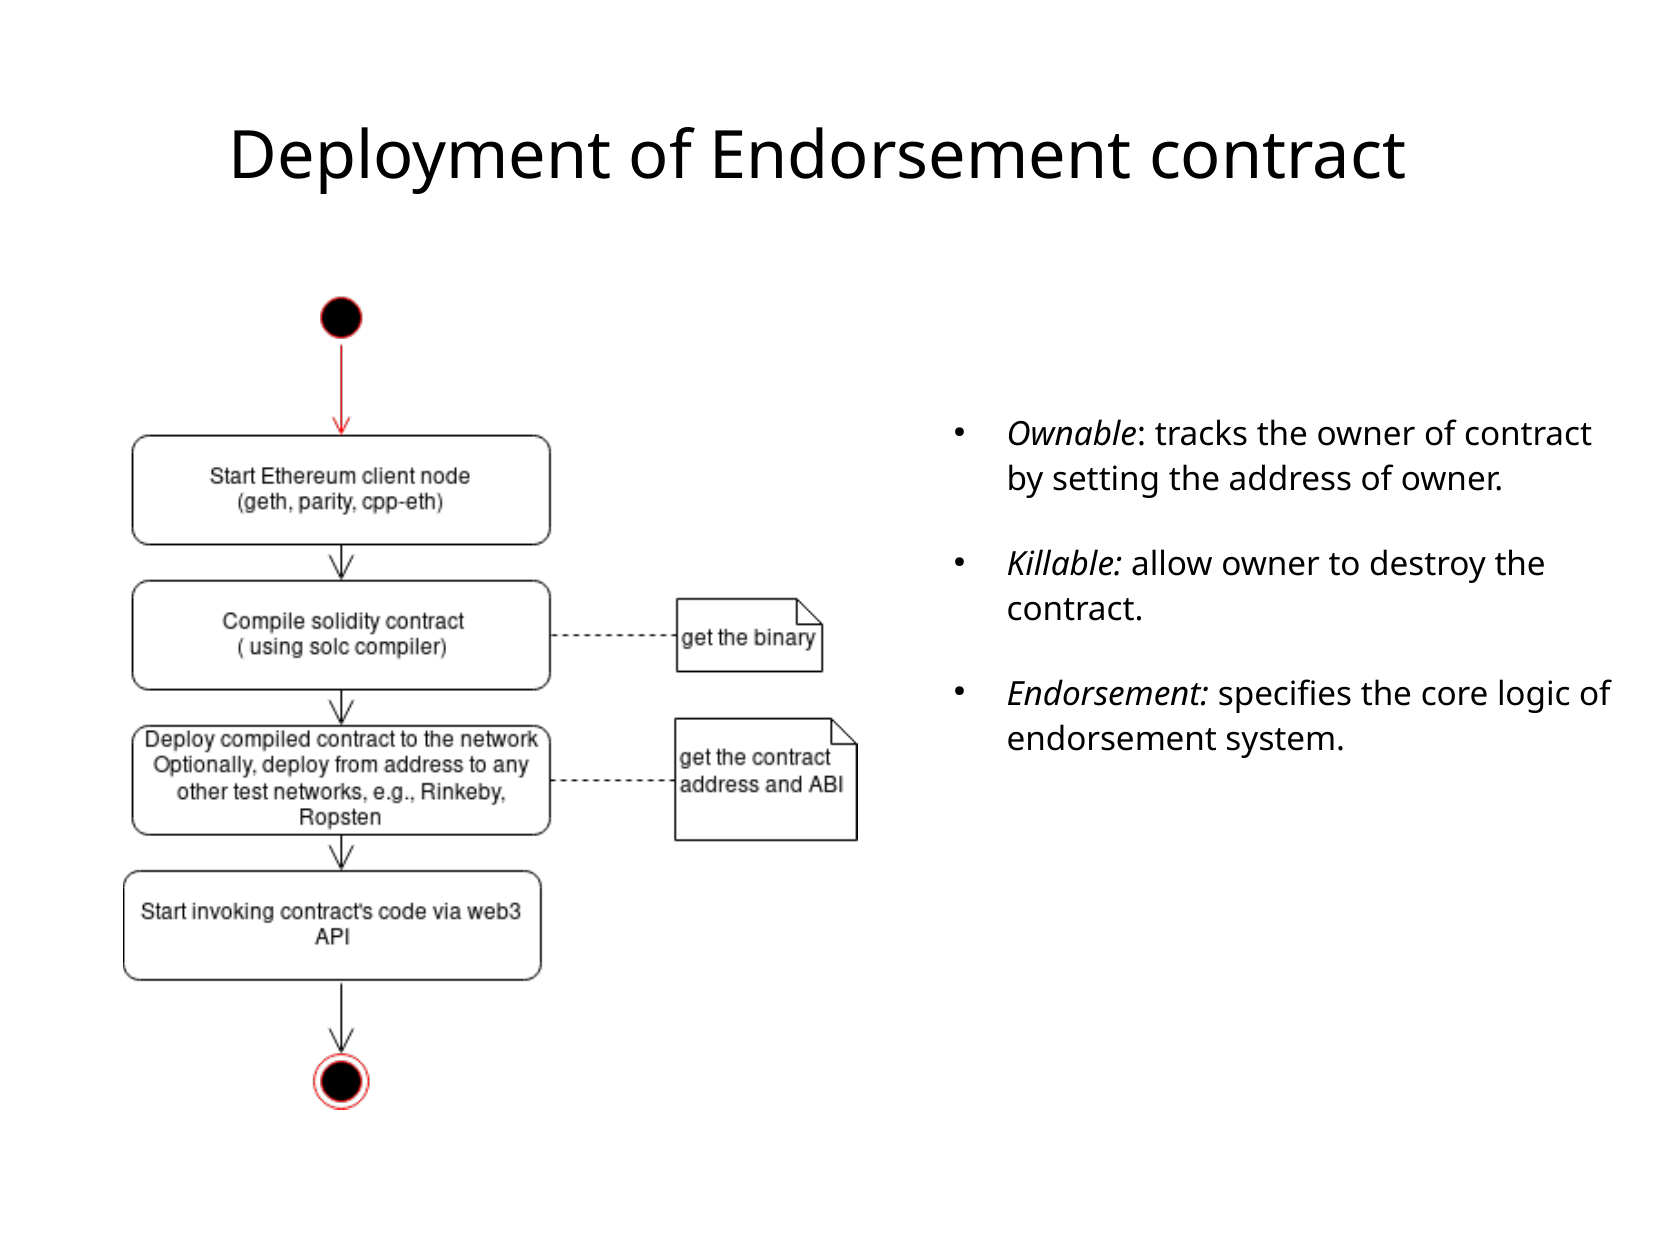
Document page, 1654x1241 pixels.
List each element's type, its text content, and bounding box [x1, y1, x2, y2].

title Deployment of Endorsement contract [82, 49, 1571, 257]
picture [123, 290, 858, 1110]
list Ownable: tracks the owner of contract by setting the address of owner. Killable: allow owner to destroy the contract. Endorsement: specifies the core logic of endorsement system. [935, 409, 1634, 898]
